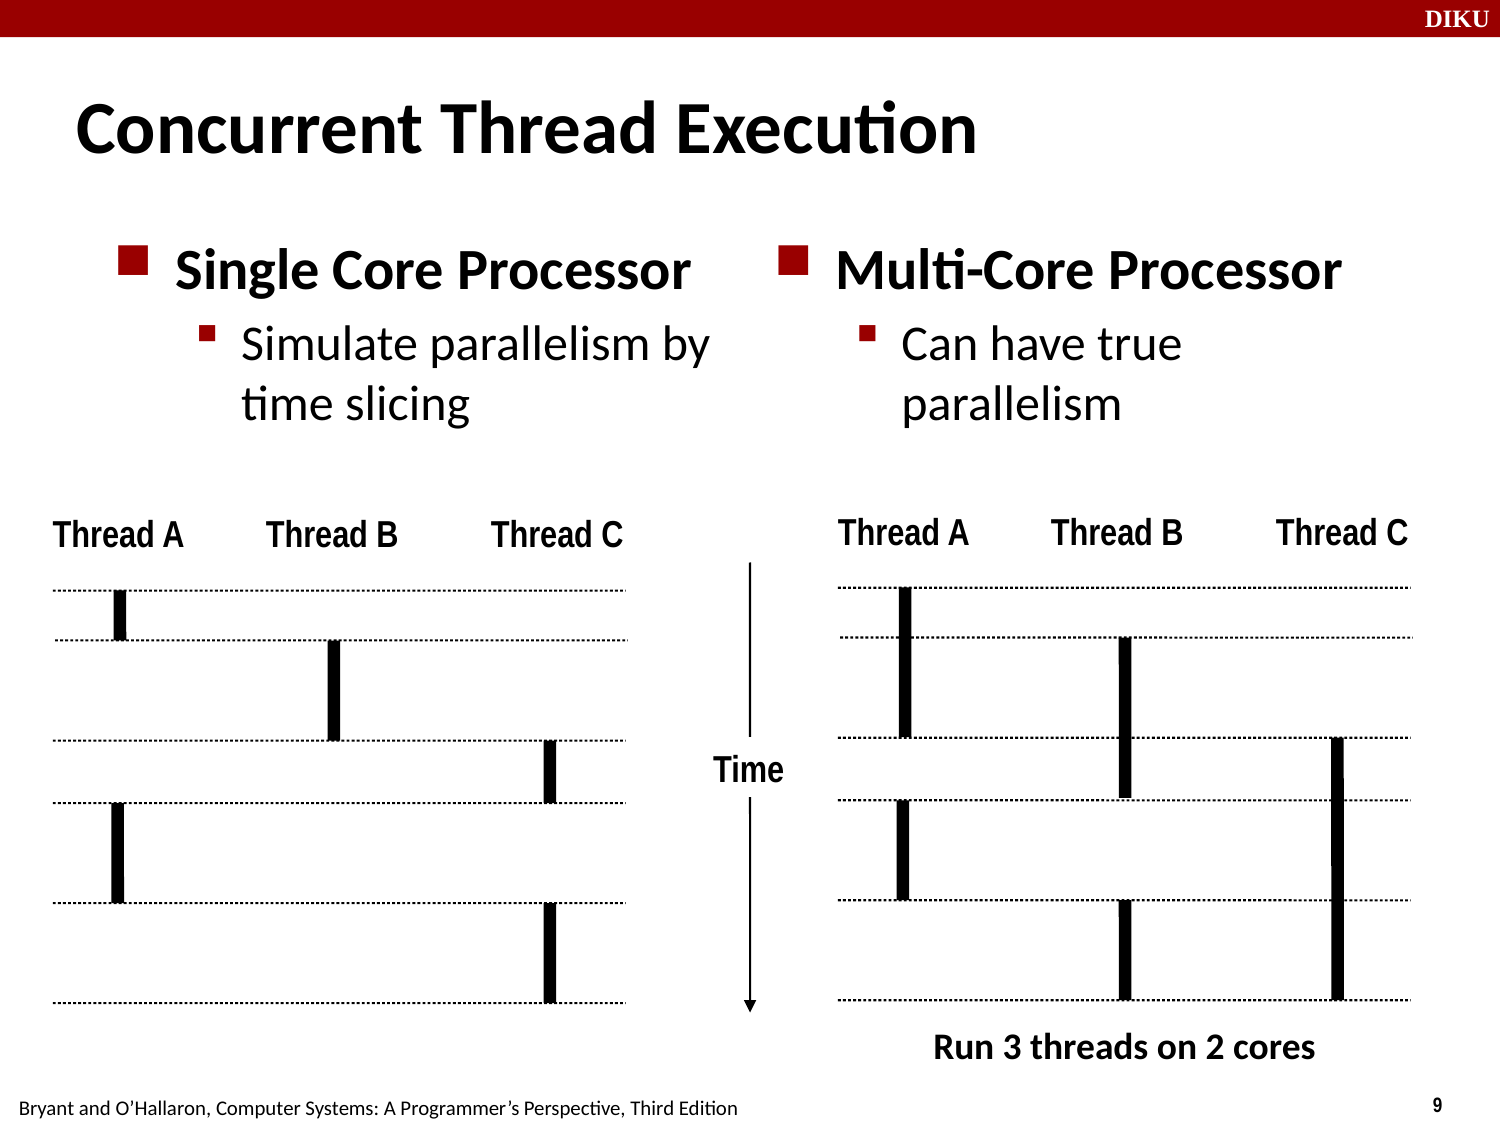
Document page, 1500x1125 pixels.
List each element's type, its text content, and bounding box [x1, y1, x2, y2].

text_box Concurrent Thread Execution [61, 60, 1307, 186]
text_box Run 3 threads on 2 cores [918, 1014, 1332, 1075]
text_box Thread A [823, 500, 986, 560]
text_box Thread B [251, 502, 414, 563]
text_box Thread C [1261, 500, 1424, 560]
text_box Thread C [476, 502, 639, 563]
text_box Thread B [1036, 500, 1199, 560]
text_box Single Core Processor Simulate parallelism by time slicing [104, 223, 740, 1039]
text_box Thread A [38, 502, 201, 563]
text_box Time [698, 737, 800, 797]
text_box Multi-Core Processor Can have true parallelism [764, 223, 1400, 1039]
